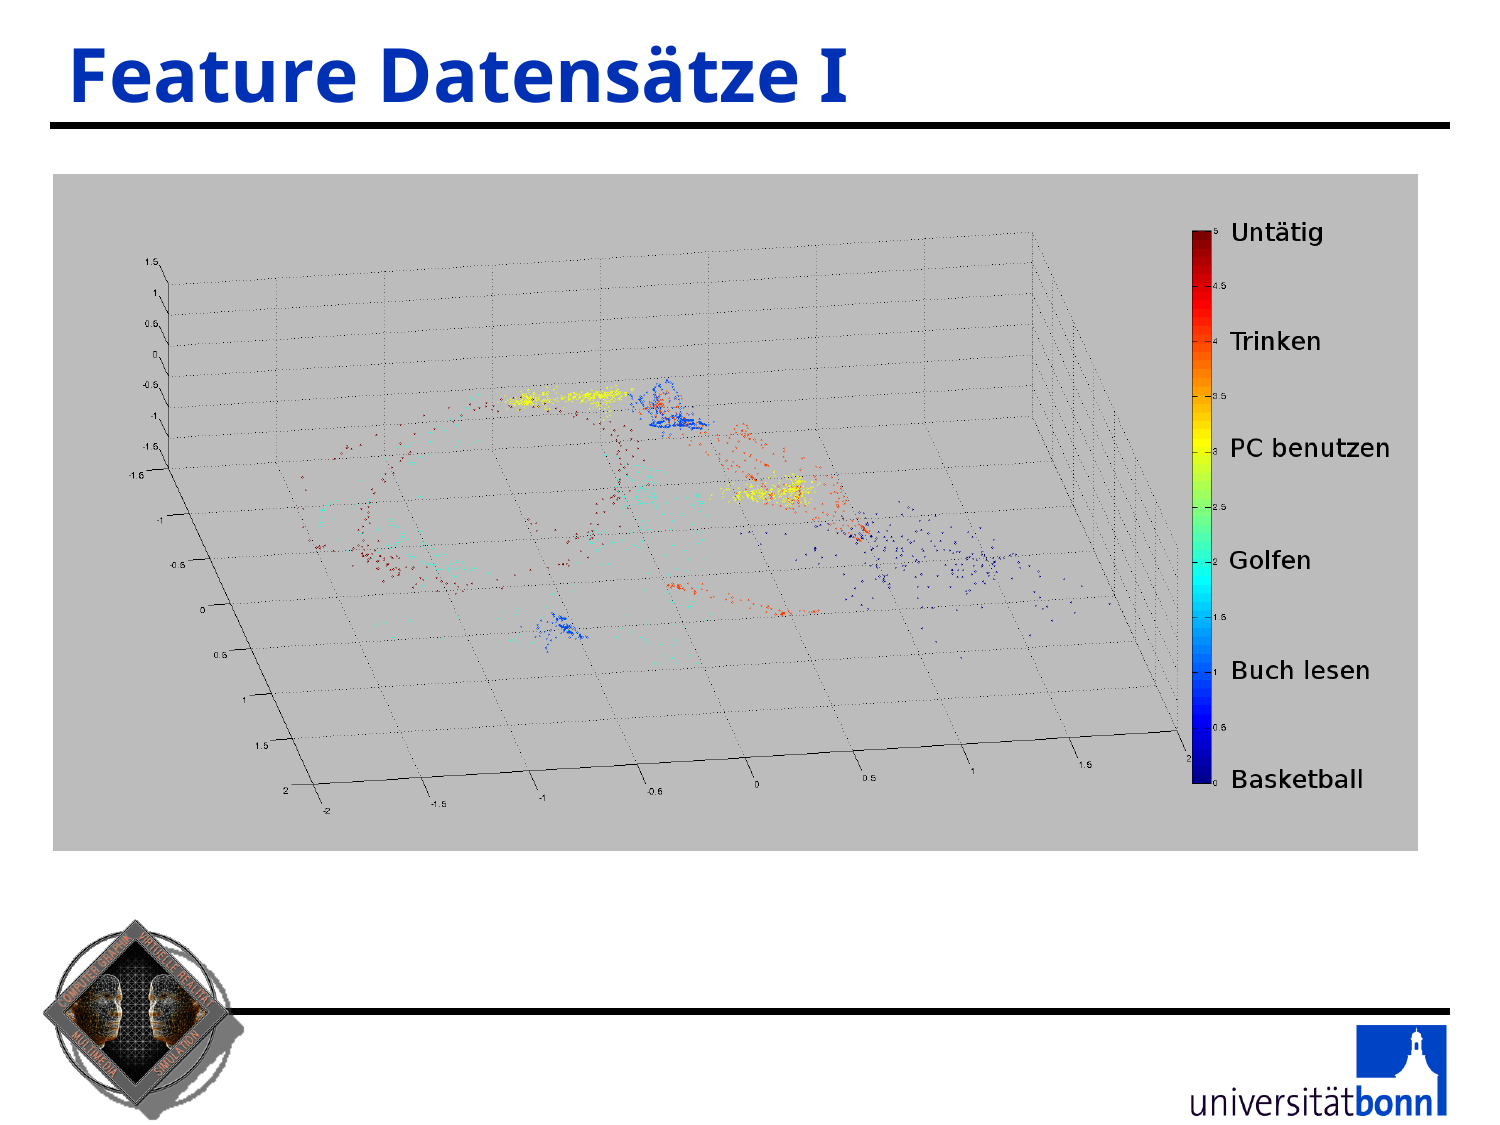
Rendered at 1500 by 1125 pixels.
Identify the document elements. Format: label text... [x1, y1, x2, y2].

picture [1189, 1023, 1448, 1117]
title Feature Datensätze I [53, 18, 1447, 126]
picture [53, 174, 1418, 851]
picture [41, 917, 229, 1106]
